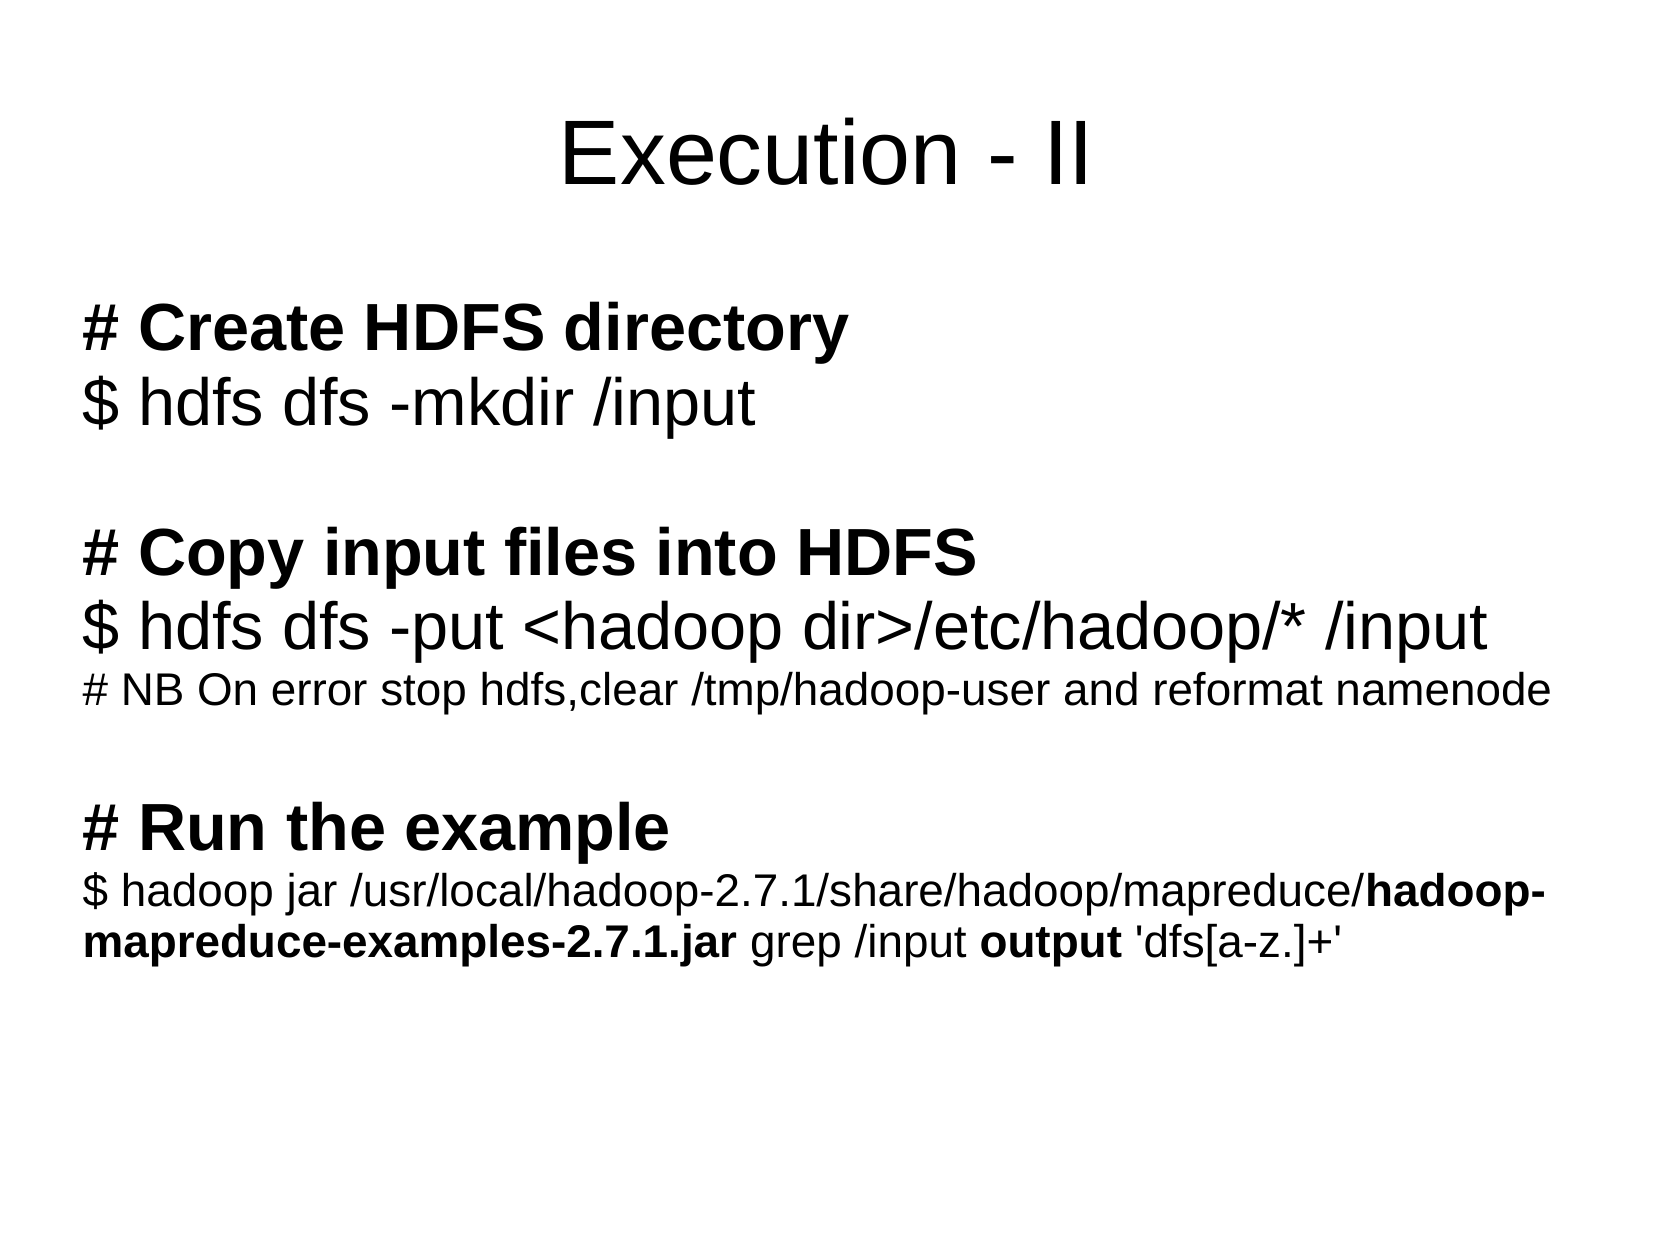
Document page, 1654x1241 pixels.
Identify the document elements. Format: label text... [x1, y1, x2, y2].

subtitle # Create HDFS directory $ hdfs dfs -mkdir /input # Copy input files into HDFS $ hdfs dfs -put <hadoop dir>/etc/hadoop/* /input # NB On error stop hdfs,clear /tmp/hadoop-user and reformat namenode # Run the example $ hadoop jar /usr/local/hadoop-2.7.1/share/hadoop/mapreduce/hadoop-mapreduce-examples-2.7.1.jar grep /input output 'dfs[a-z.]+' [82, 290, 1571, 1043]
title Execution - II [82, 49, 1571, 257]
